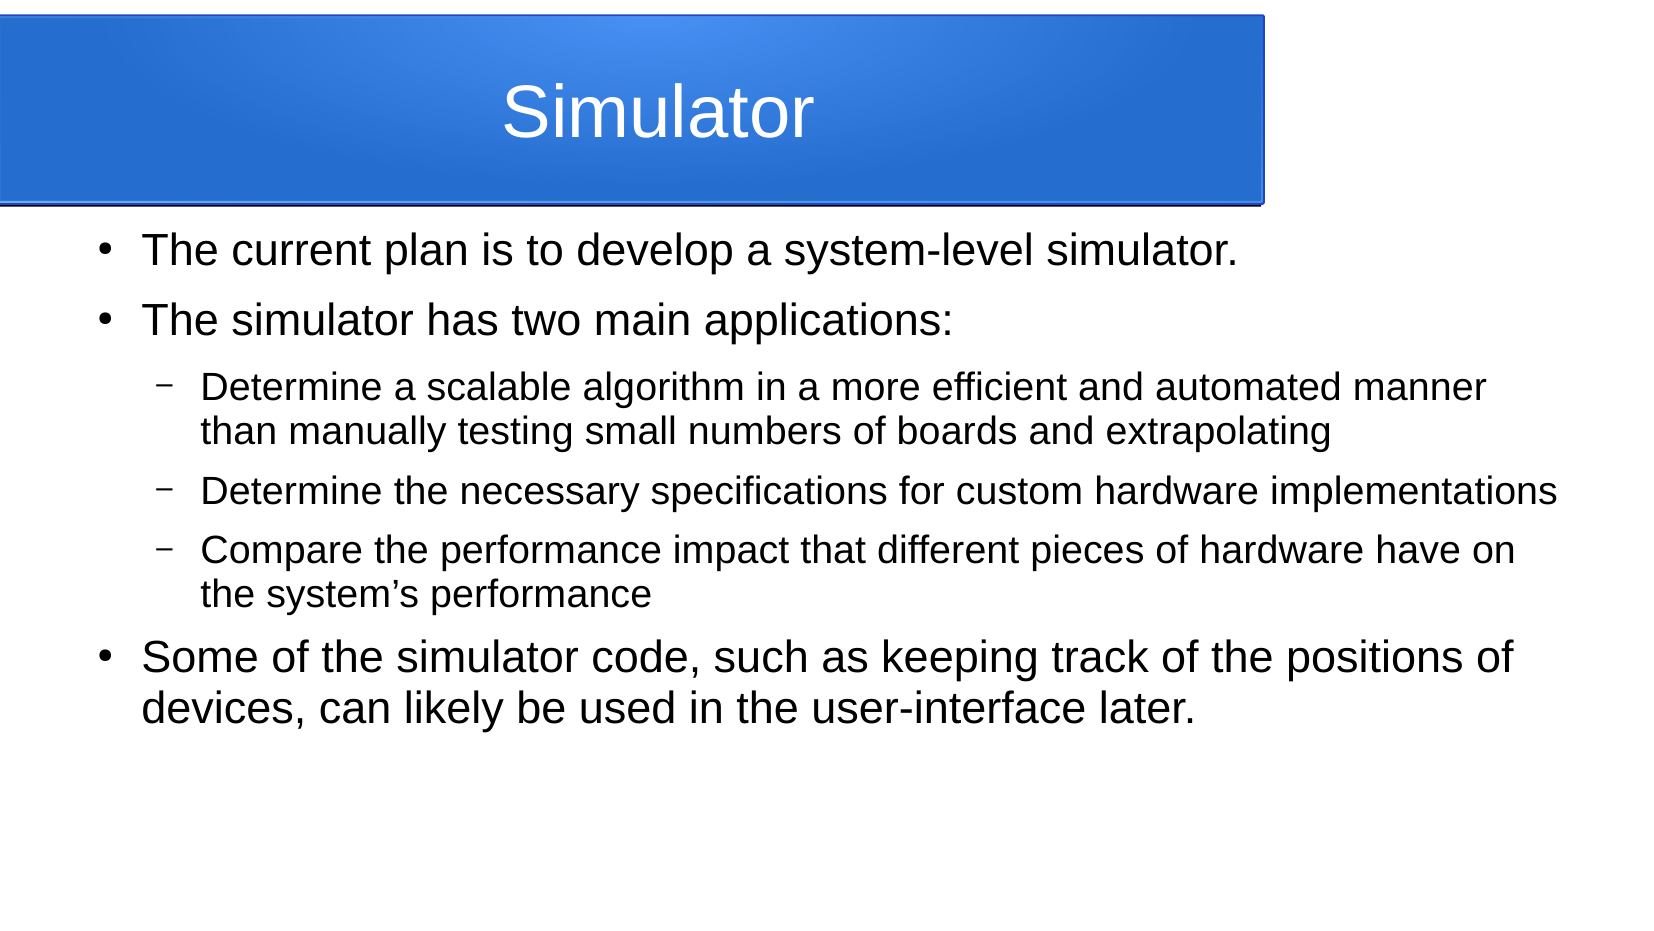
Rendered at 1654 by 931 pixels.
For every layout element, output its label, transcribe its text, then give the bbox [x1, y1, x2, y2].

title Simulator [82, 35, 1235, 189]
list The current plan is to develop a system-level simulator. The simulator has two main applications: Determine a scalable algorithm in a more efficient and automated manner than manually testing small numbers of boards and extrapolating Determine the necessary specifications for custom hardware implementations Compare the performance impact that different pieces of hardware have on the system’s performance Some of the simulator code, such as keeping track of the positions of devices, can likely be used in the user-interface later. [82, 224, 1571, 764]
